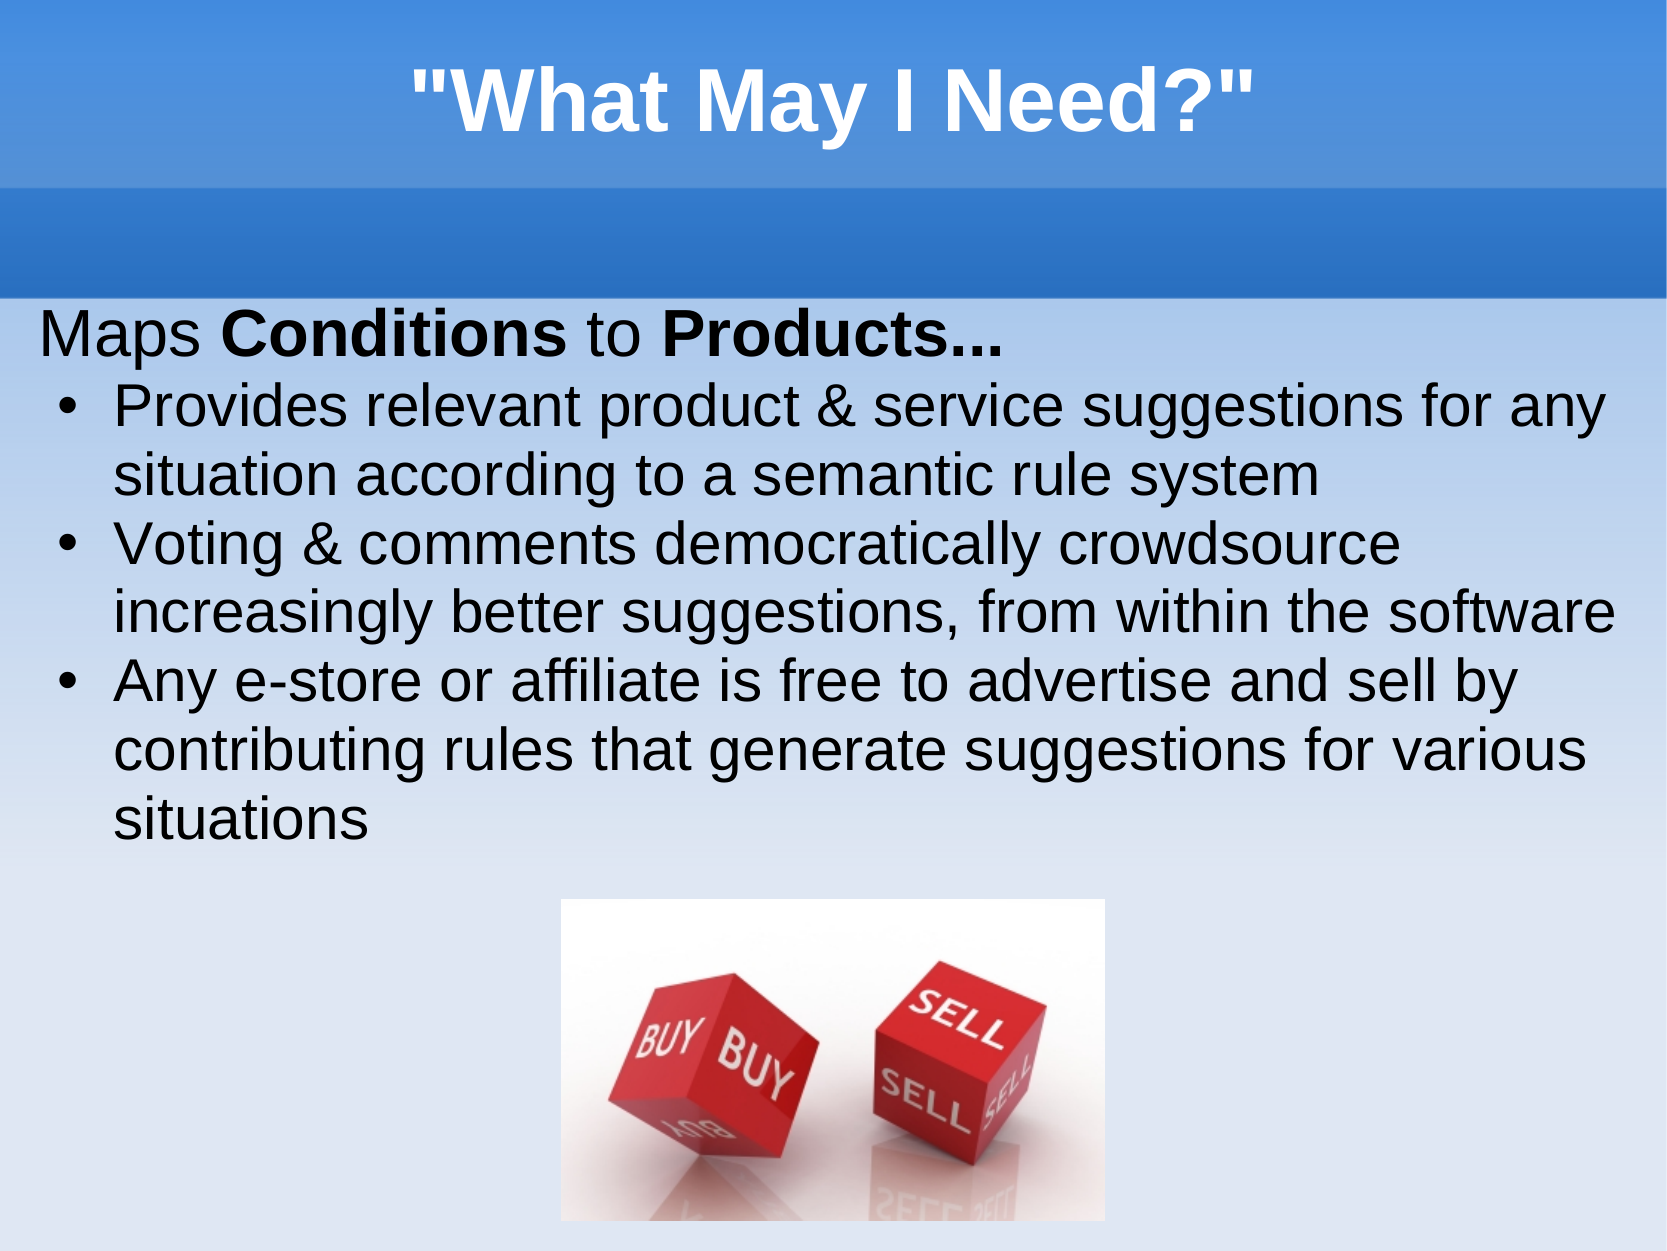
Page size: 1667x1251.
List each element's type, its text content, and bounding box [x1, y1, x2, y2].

title "What May I Need?" [40, 50, 1627, 201]
picture [0, 0, 1667, 1251]
list Maps Conditions to Products... Provides relevant product & service suggestions for any situation according to a semantic rule system Voting & comments democratically crowdsource increasingly better suggestions, from within the software Any e-store or affiliate is free to advertise and sell by contributing rules that generate suggestions for various situations [38, 295, 1622, 1102]
